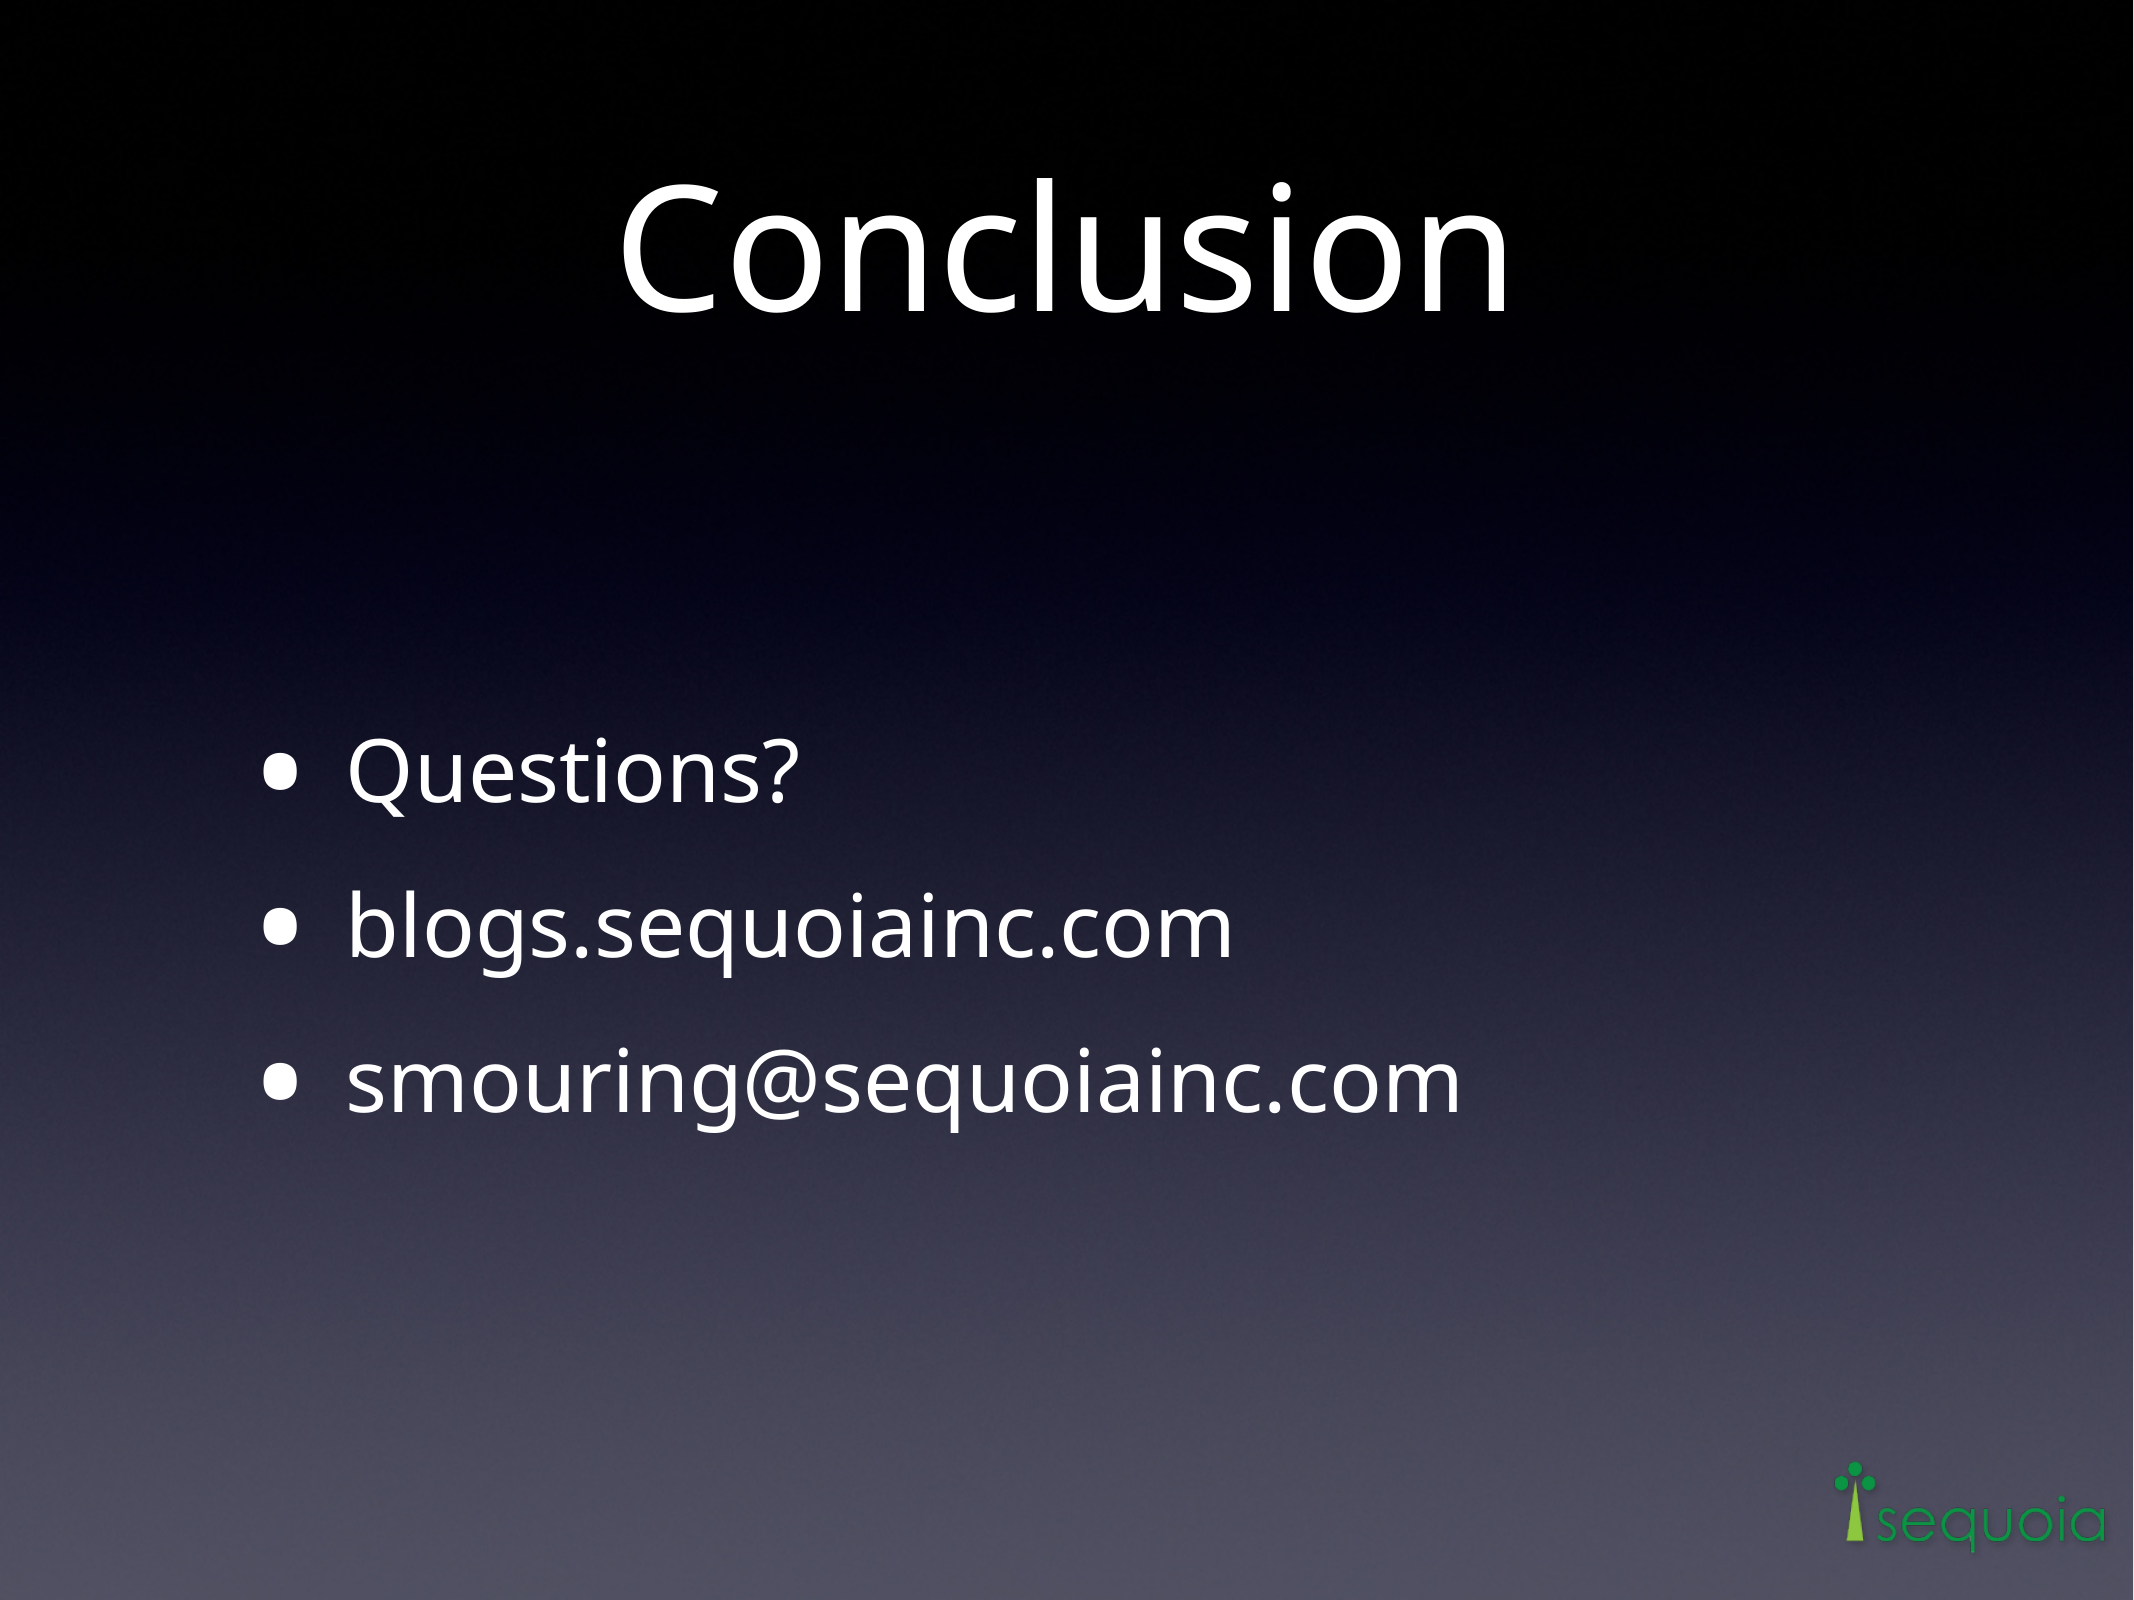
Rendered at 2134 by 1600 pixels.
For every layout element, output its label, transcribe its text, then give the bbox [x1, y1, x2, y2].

picture [0, 0, 2134, 1600]
subtitle Questions? blogs.sequoiainc.com smouring@sequoiainc.com [208, 454, 1925, 1392]
title Conclusion [208, 41, 1925, 442]
